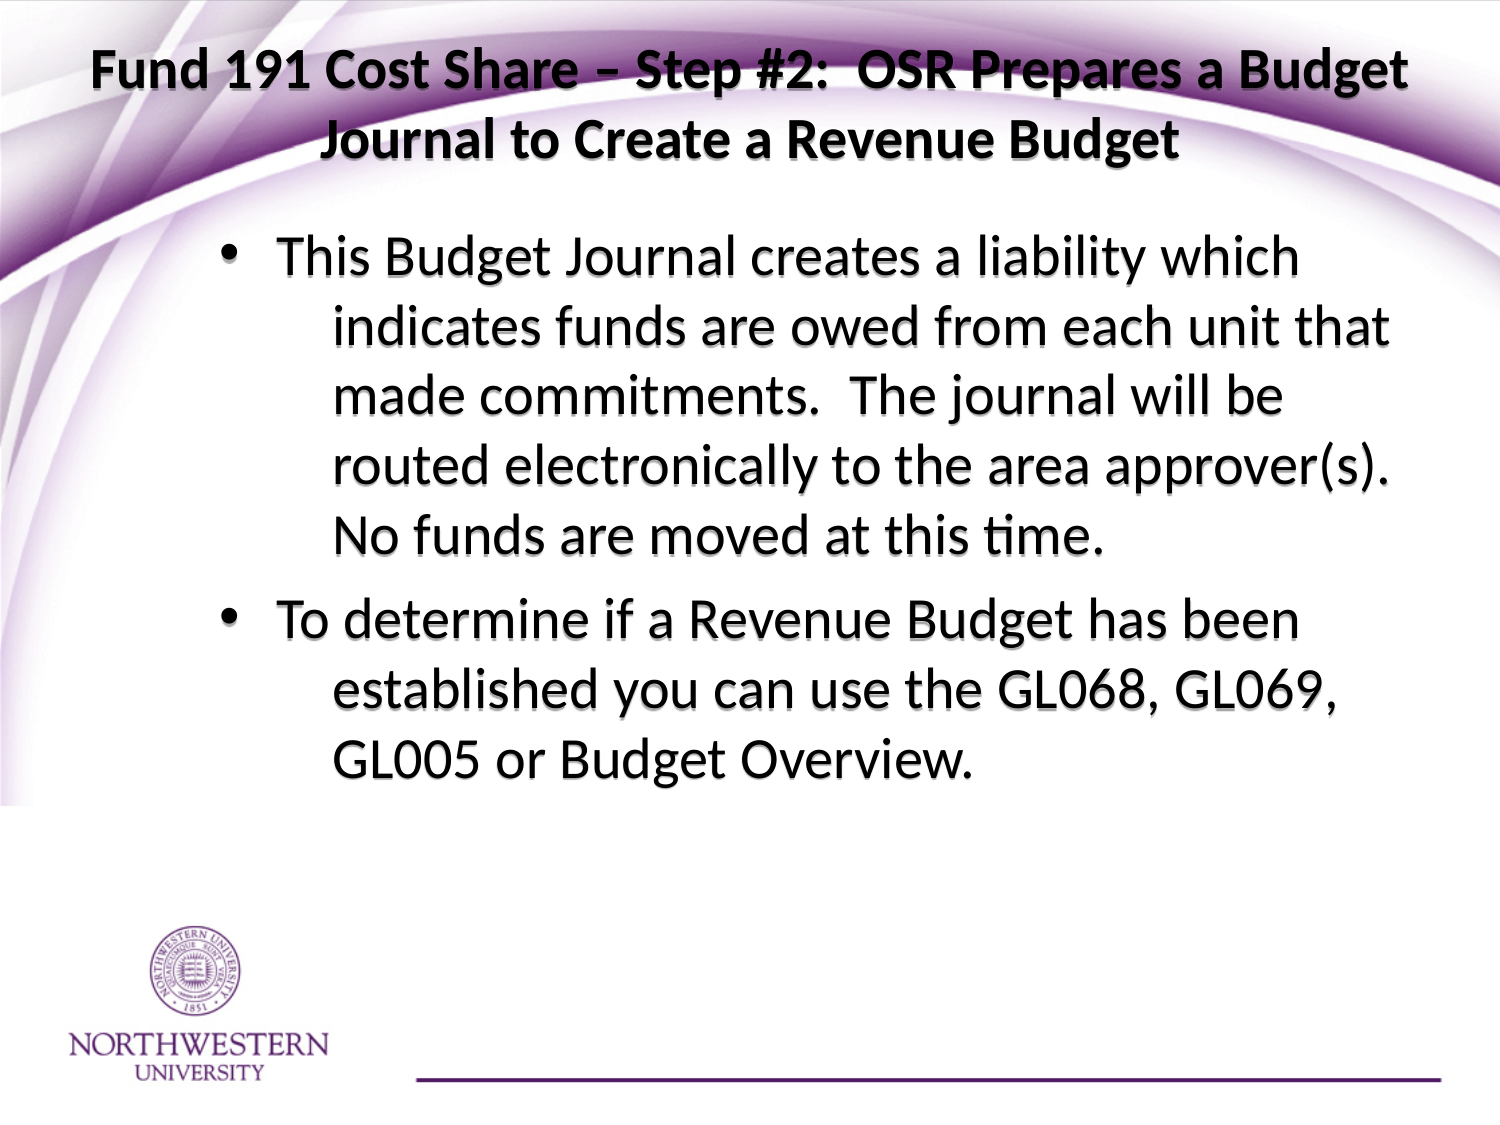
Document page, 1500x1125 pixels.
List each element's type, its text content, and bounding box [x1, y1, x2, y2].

title Fund 191 Cost Share – Step #2: OSR Prepares a Budget Journal to Create a Revenue Budget [75, 22, 1426, 173]
list This Budget Journal creates a liability which indicates funds are owed from each unit that made commitments. The journal will be routed electronically to the area approver(s). No funds are moved at this time. To determine if a Revenue Budget has been established you can use the GL068, GL069, GL005 or Budget Overview. [204, 209, 1426, 912]
